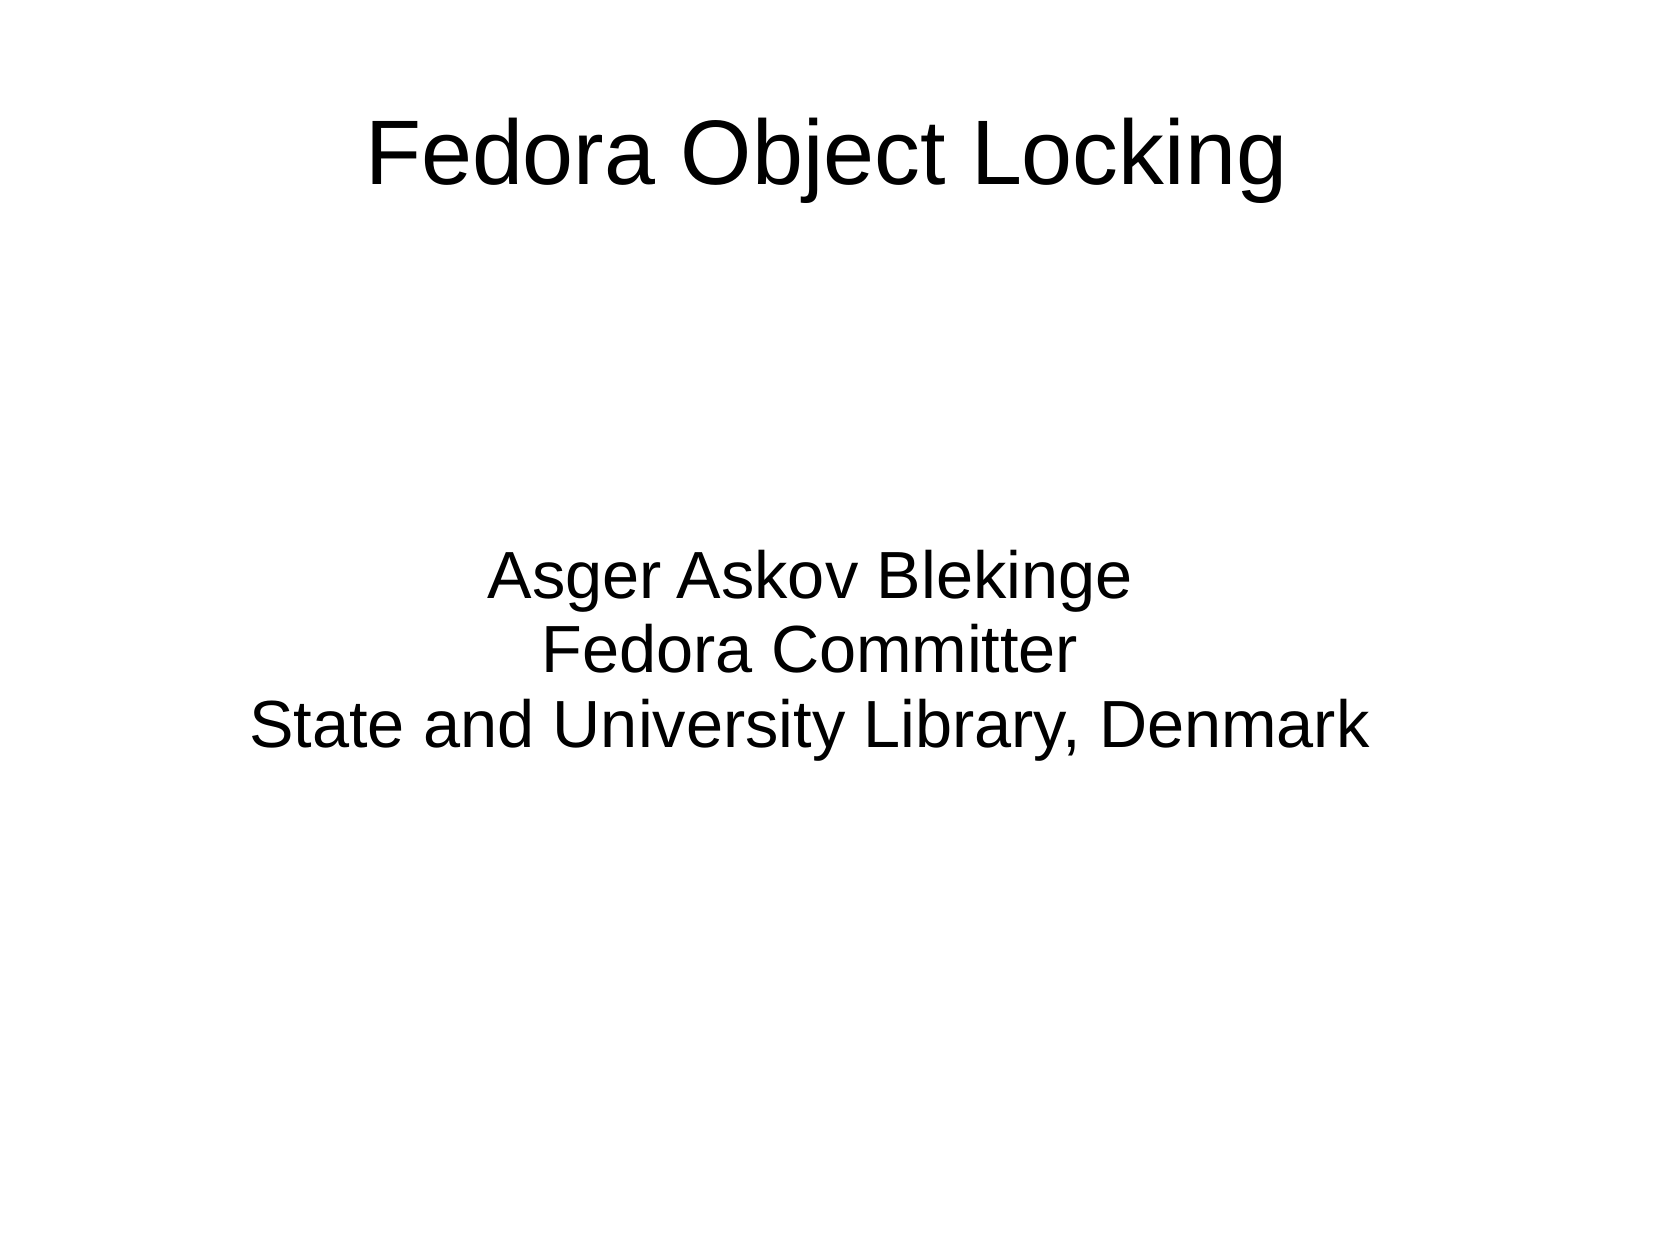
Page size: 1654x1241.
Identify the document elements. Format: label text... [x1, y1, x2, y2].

title Fedora Object Locking [82, 49, 1571, 257]
subtitle Asger Askov Blekinge Fedora Committer State and University Library, Denmark [82, 290, 1538, 1010]
